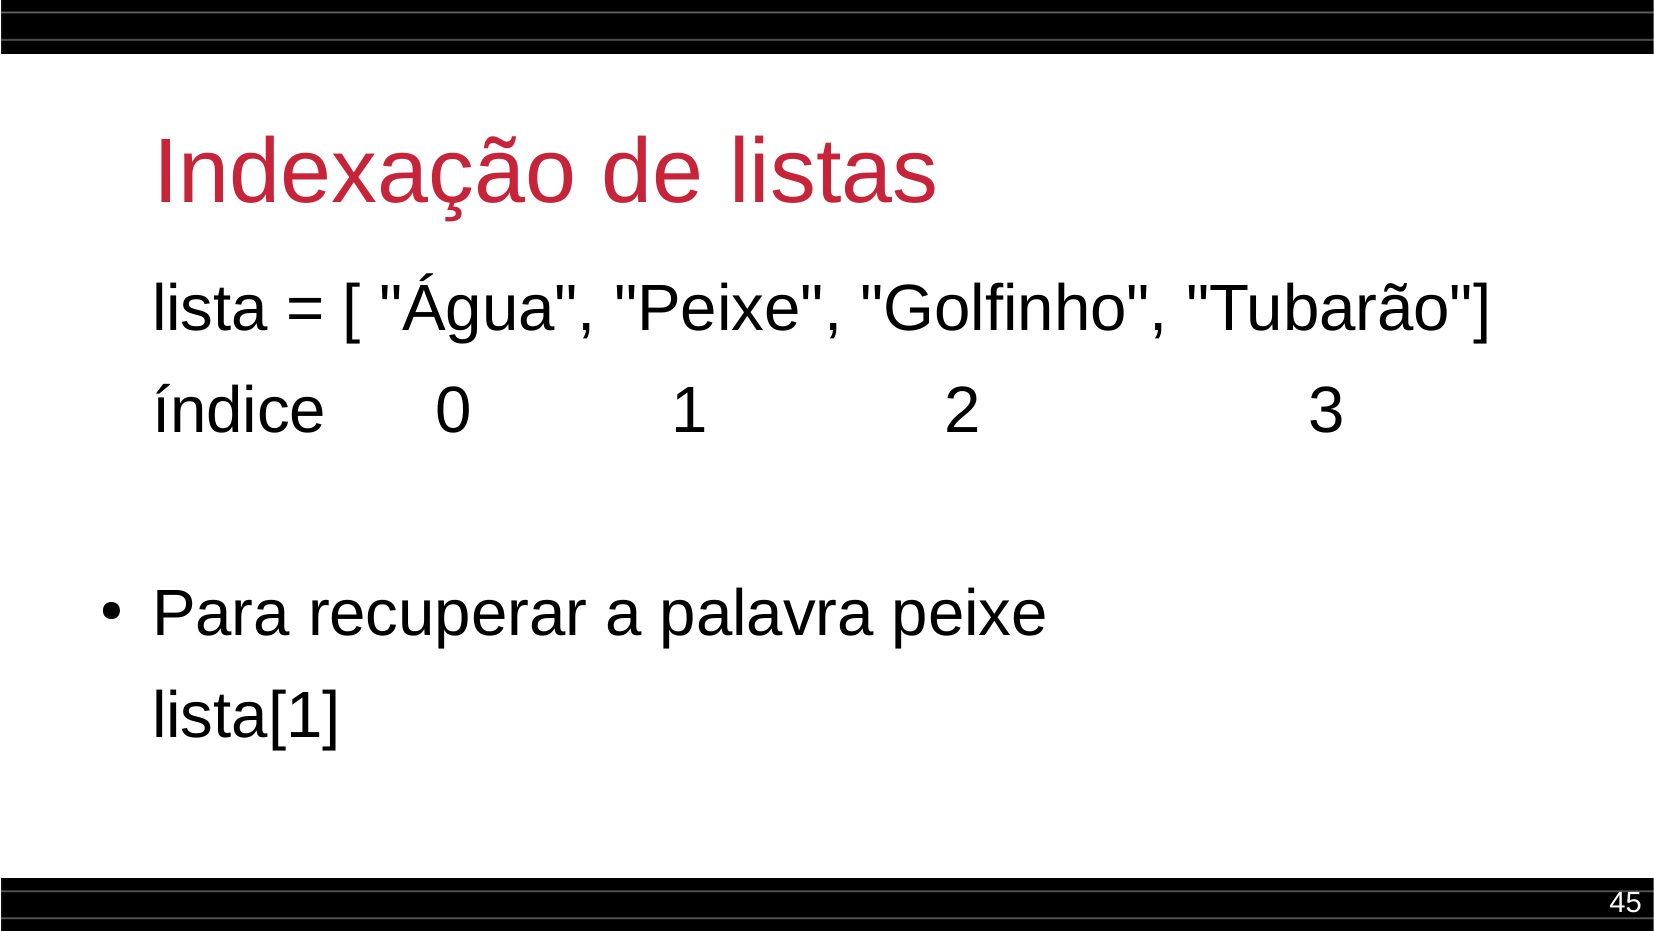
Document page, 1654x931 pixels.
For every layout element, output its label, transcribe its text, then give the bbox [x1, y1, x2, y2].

list lista = [ "Água", "Peixe", "Golfinho", "Tubarão"] índice 0 1 2 3 Para recuperar a palavra peixe lista[1] [82, 271, 1571, 758]
title Indexação de listas [82, 67, 1571, 271]
picture [1, 0, 1654, 54]
picture [1, 878, 1654, 931]
